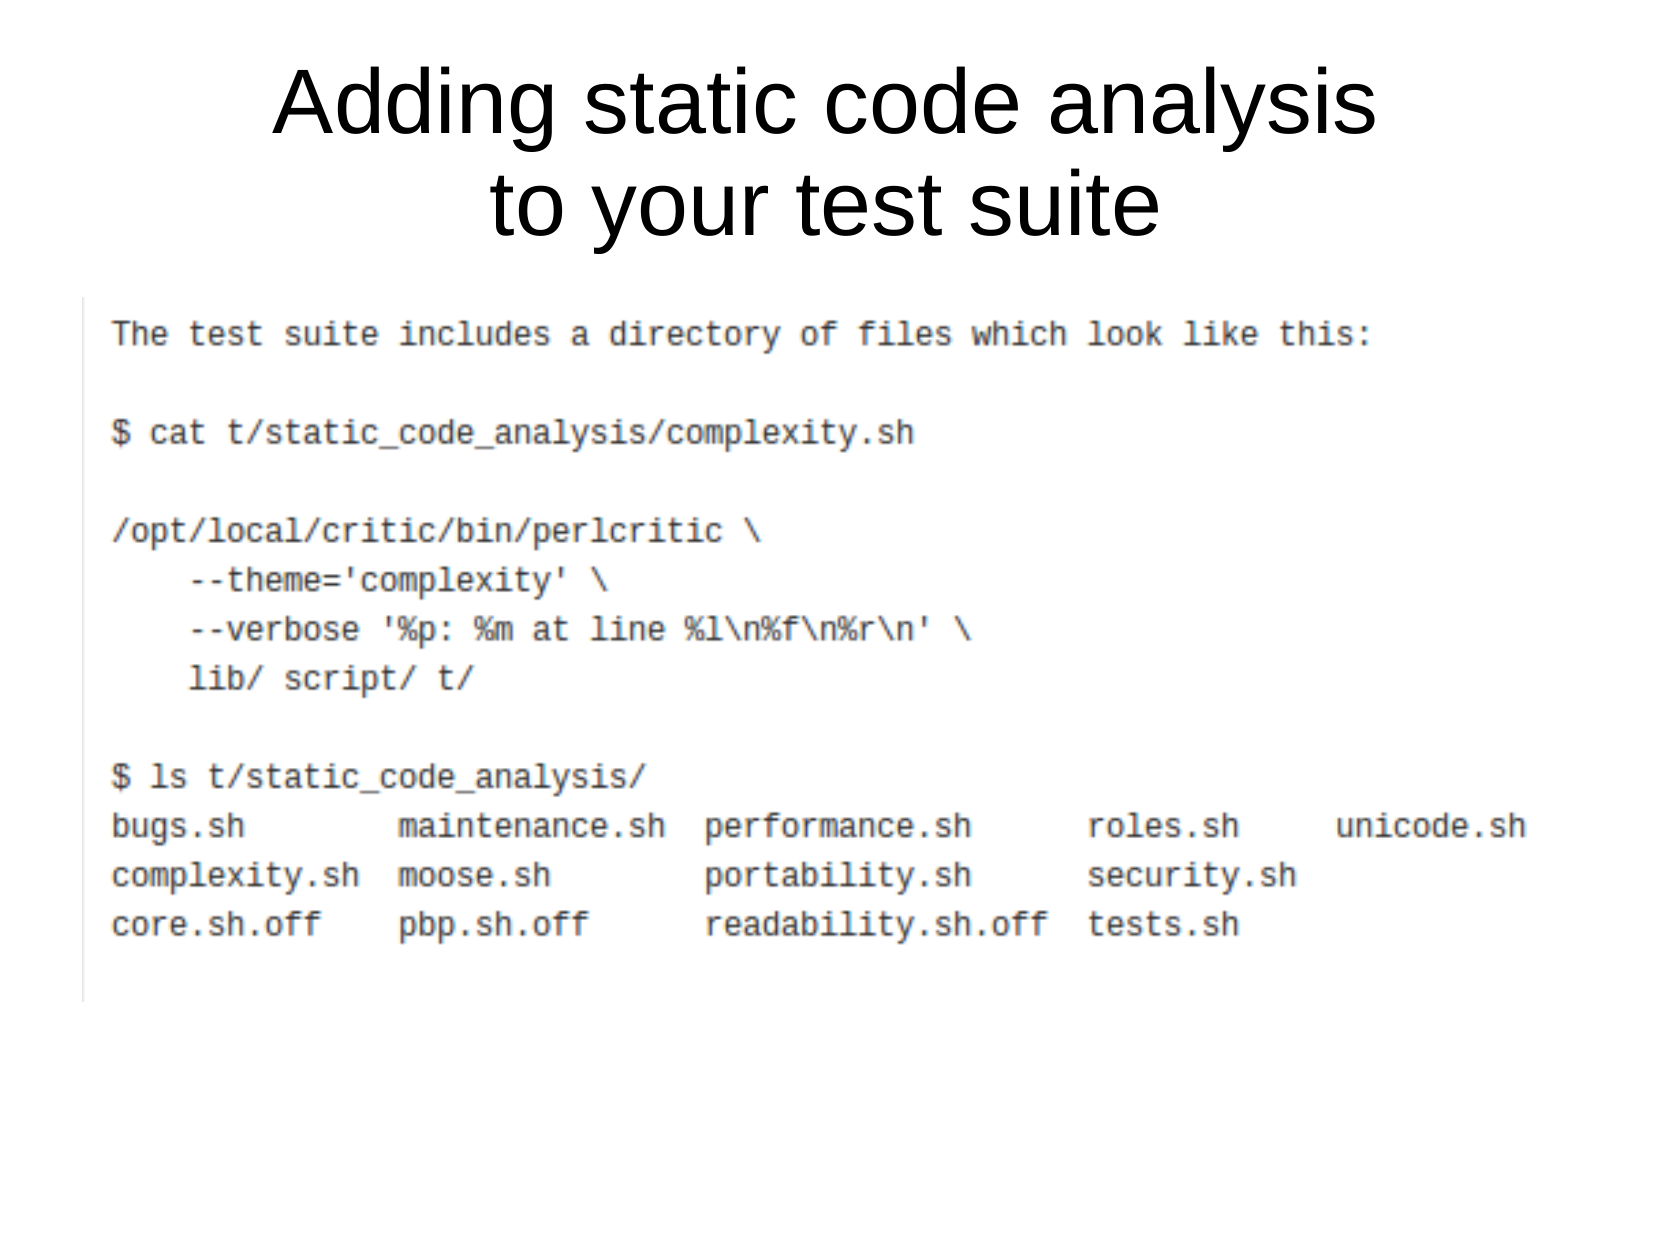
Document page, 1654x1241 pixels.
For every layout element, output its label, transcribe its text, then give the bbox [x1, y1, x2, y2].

title Adding static code analysis to your test suite [82, 49, 1571, 257]
picture [82, 297, 1571, 1002]
